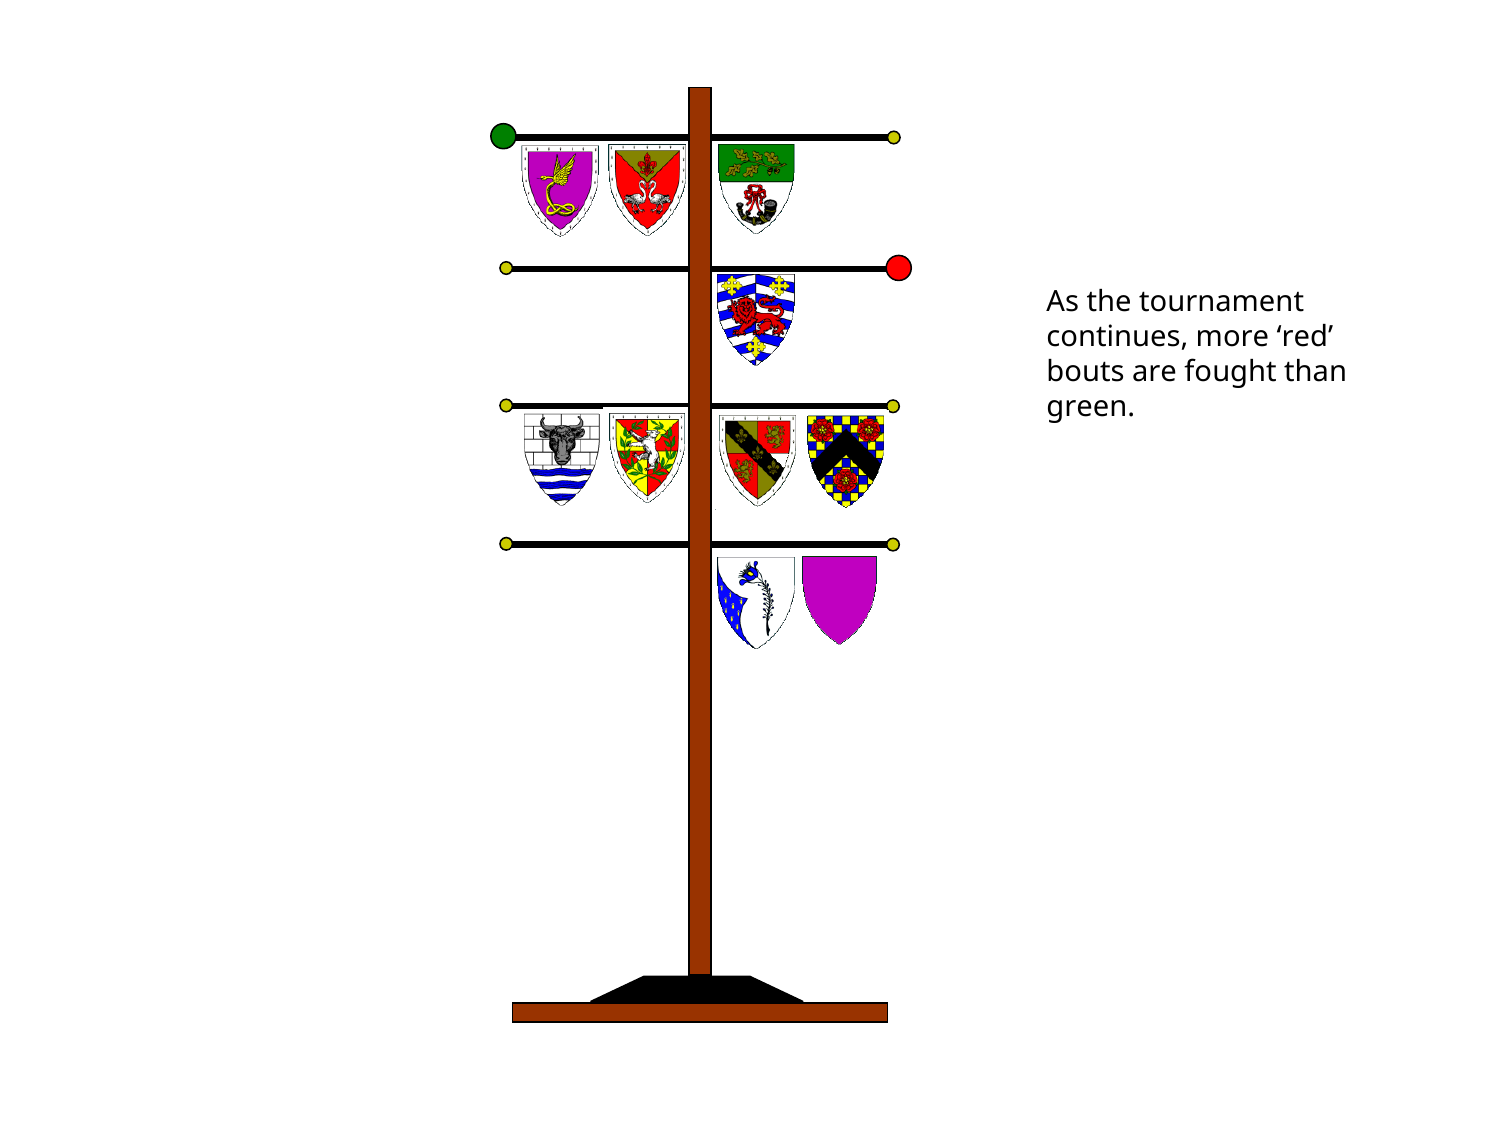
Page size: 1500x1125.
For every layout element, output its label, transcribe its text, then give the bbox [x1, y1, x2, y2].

text_box As the tournament continues, more ‘red’ bouts are fought than green. [1031, 274, 1363, 431]
text_box [886, 538, 900, 551]
picture [715, 411, 800, 510]
text_box [490, 123, 516, 149]
picture [713, 272, 883, 372]
text_box [512, 1003, 888, 1022]
text_box [590, 87, 804, 1002]
text_box [886, 399, 900, 413]
text_box [798, 255, 912, 373]
picture [801, 410, 889, 511]
picture [711, 141, 801, 240]
text_box [499, 537, 513, 551]
text_box [499, 261, 513, 275]
text_box [499, 399, 513, 412]
picture [605, 141, 688, 241]
picture [515, 141, 604, 242]
picture [715, 549, 883, 652]
picture [519, 407, 688, 511]
text_box [887, 131, 901, 144]
